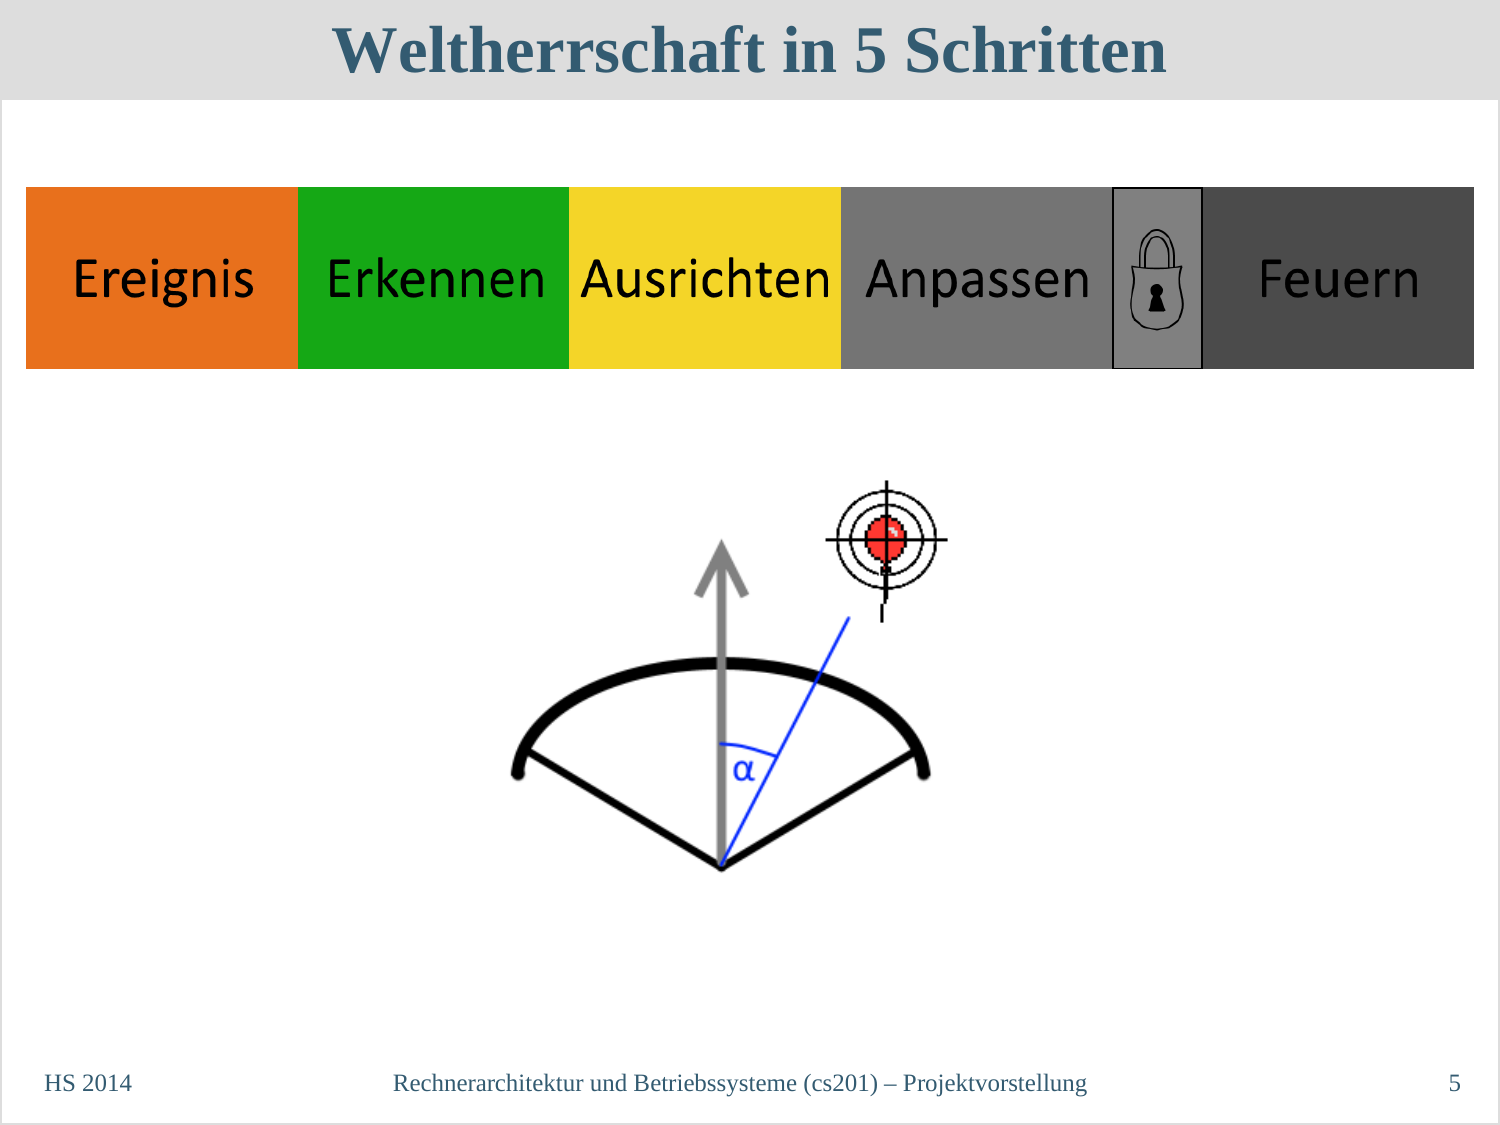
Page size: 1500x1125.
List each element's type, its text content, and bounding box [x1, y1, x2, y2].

picture [408, 476, 1034, 945]
text_box <Nummer> [1375, 1058, 1477, 1097]
picture [26, 187, 1474, 369]
title Weltherrschaft in 5 Schritten [0, 0, 1500, 100]
text_box HS 2014 [29, 1058, 195, 1097]
text_box Rechnerarchitektur und Betriebssysteme (cs201) – Projektvorstellung [300, 1058, 1201, 1107]
